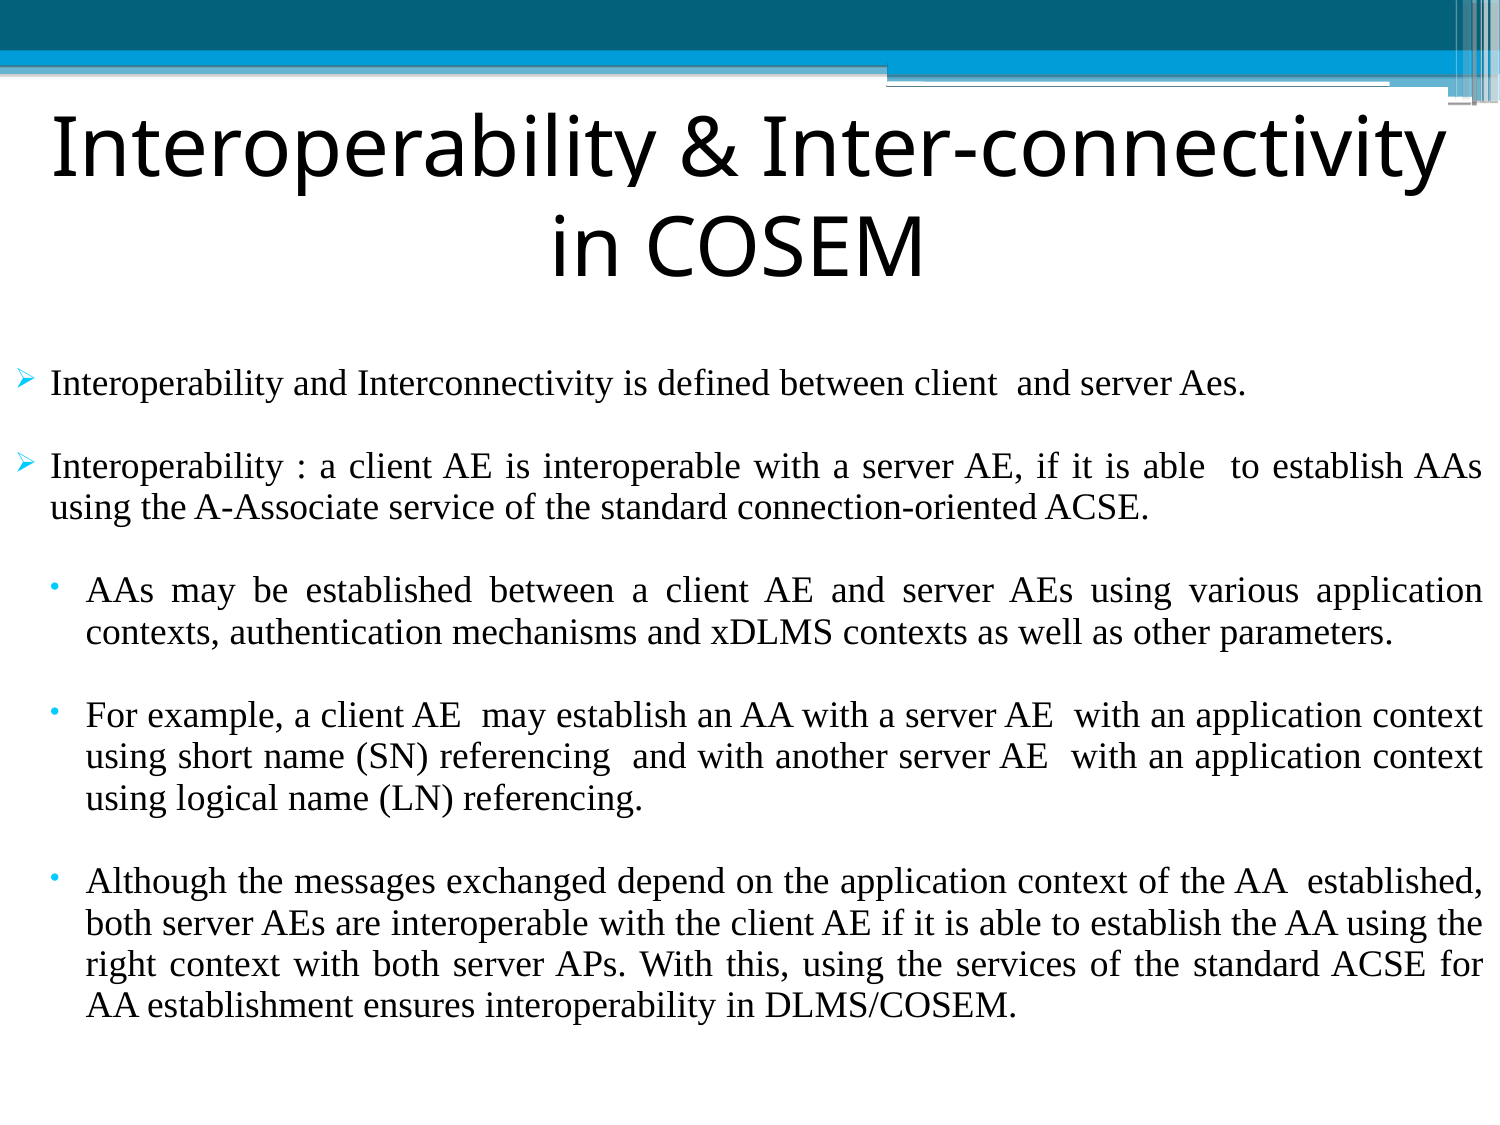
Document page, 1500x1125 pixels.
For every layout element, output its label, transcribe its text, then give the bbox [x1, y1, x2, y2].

text_box Interoperability and Interconnectivity is defined between client and server Aes. Interoperability : a client AE is interoperable with a server AE, if it is able to establish AAs using the A-Associate service of the standard connection-oriented ACSE. AAs may be established between a client AE and server AEs using various application contexts, authentication mechanisms and xDLMS contexts as well as other parameters. For example, a client AE may establish an AA with a server AE with an application context using short name (SN) referencing and with another server AE with an application context using logical name (LN) referencing. Although the messages exchanged depend on the application context of the AA established, both server AEs are interoperable with the client AE if it is able to establish the AA using the right context with both server APs. With this, using the services of the standard ACSE for AA establishment ensures interoperability in DLMS/COSEM. [0, 354, 1500, 1050]
title Interoperability & Inter-connectivity in COSEM [0, 105, 1500, 281]
